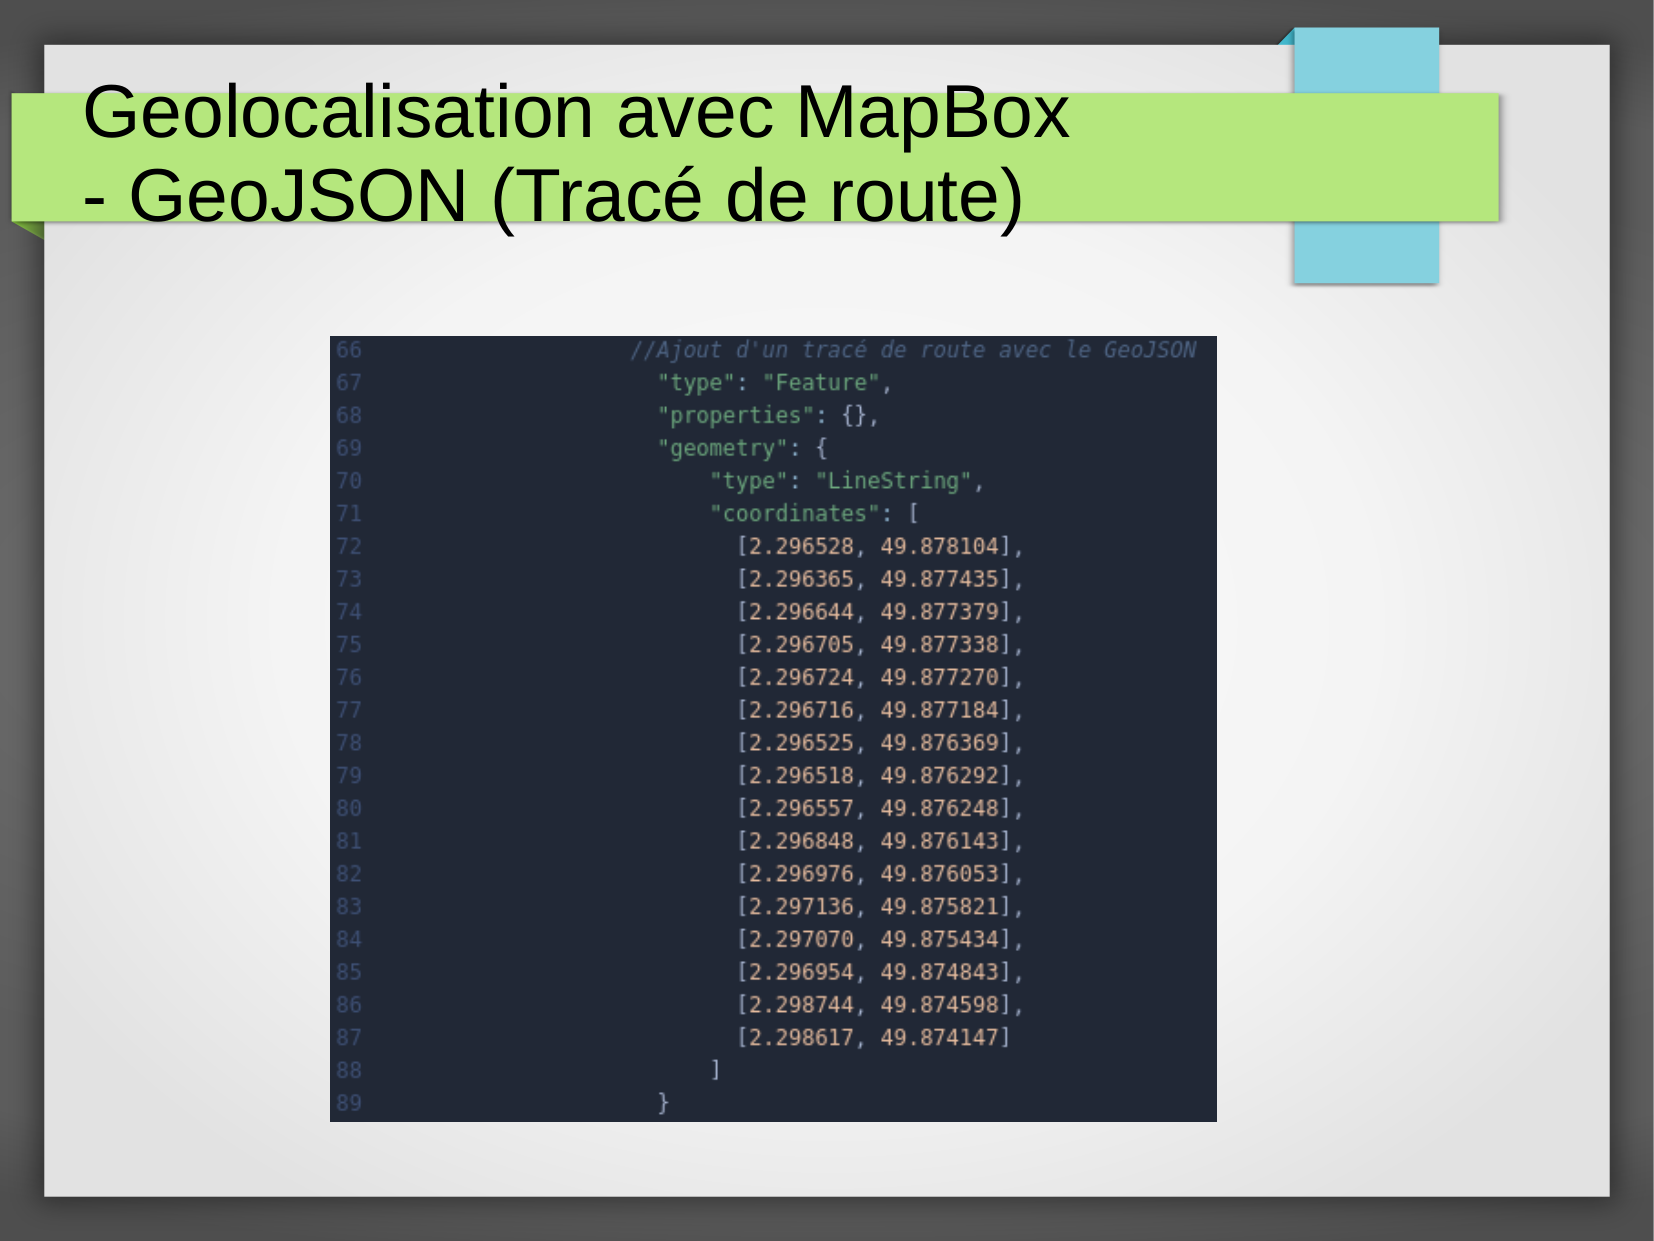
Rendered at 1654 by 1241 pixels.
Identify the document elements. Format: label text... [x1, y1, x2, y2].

title Geolocalisation avec MapBox - GeoJSON (Tracé de route) [82, 83, 1264, 224]
picture [0, 0, 1654, 1241]
